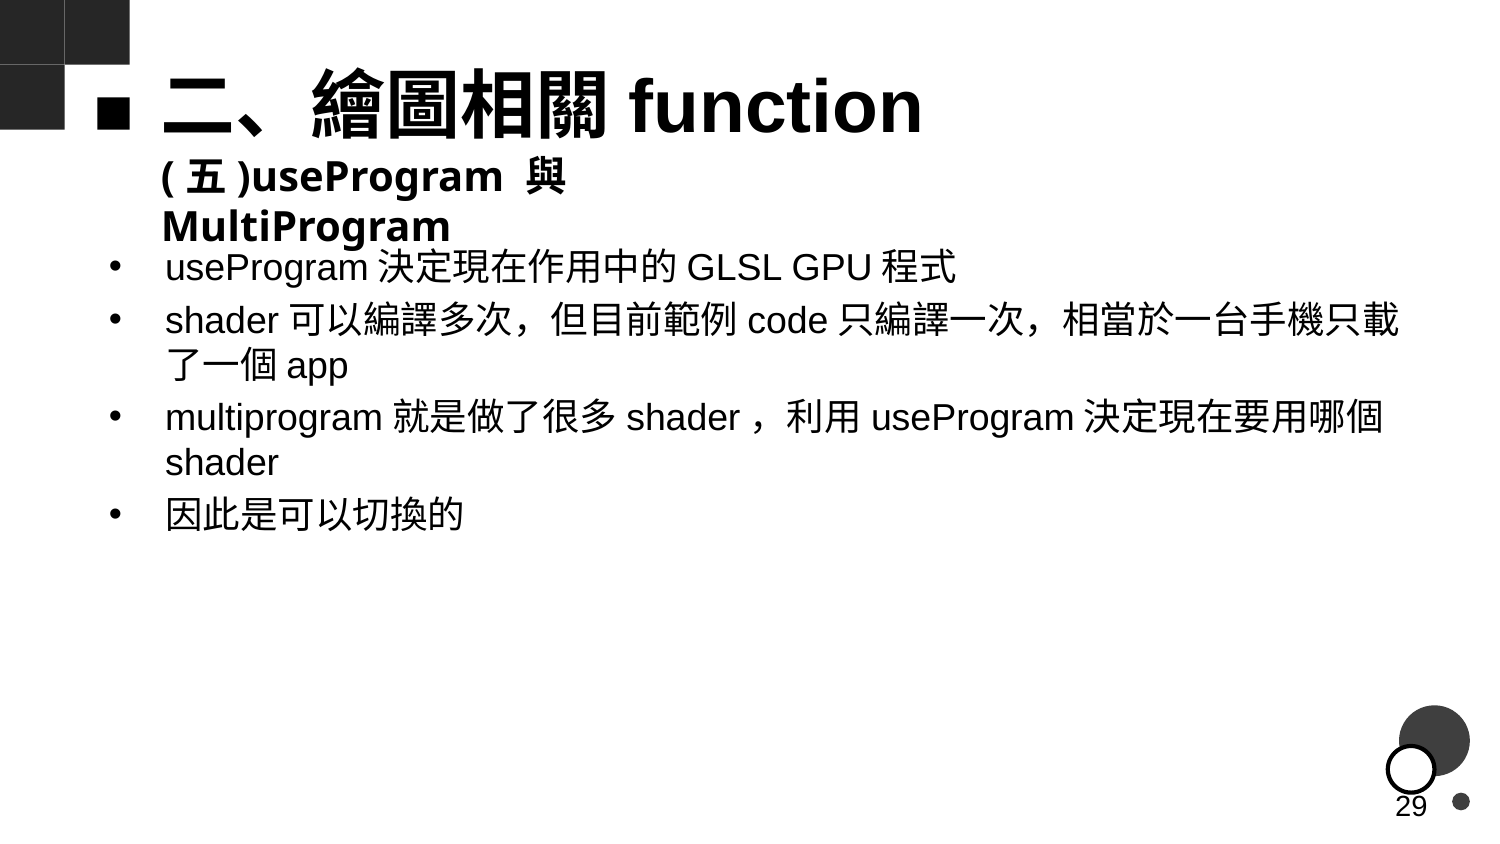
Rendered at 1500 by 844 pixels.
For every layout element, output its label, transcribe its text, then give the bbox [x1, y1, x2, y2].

text_box [0, 0, 130, 130]
slide_number <number> [1092, 782, 1443, 827]
text_box [97, 97, 130, 130]
text_box [1425, 705, 1470, 782]
list useProgram決定現在作用中的GLSL GPU程式 shader可以編譯多次，但目前範例code只編譯一次，相當於一台手機只載了一個app multiprogram就是做了很多shader，利用useProgram決定現在要用哪個shader 因此是可以切換的 [75, 235, 1425, 793]
title 二、繪圖相關function [145, 32, 951, 173]
text_box [1452, 792, 1470, 811]
text_box (五)useProgram 與 MultiProgram [145, 142, 870, 209]
